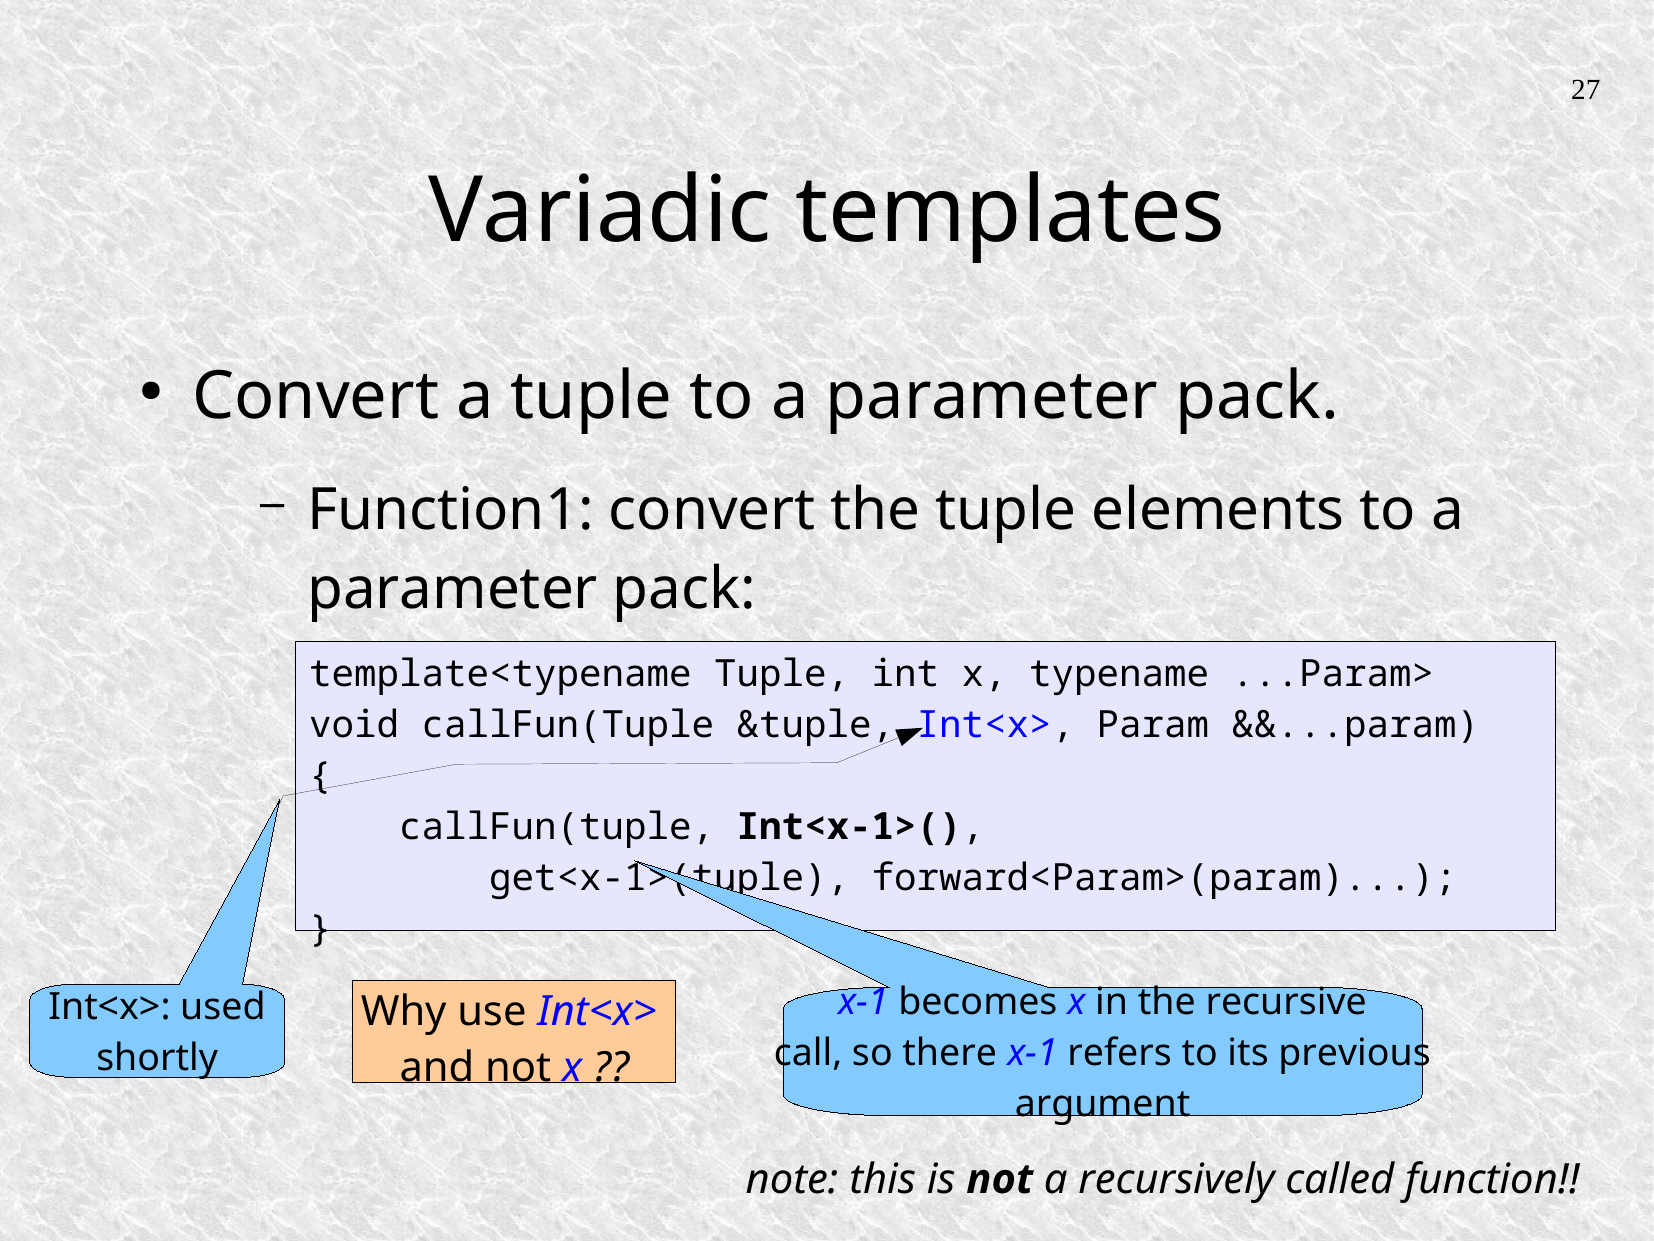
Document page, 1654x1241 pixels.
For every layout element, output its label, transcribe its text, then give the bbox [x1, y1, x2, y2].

text_box Why use Int<x> and not x ?? [360, 980, 680, 1083]
list Convert a tuple to a parameter pack. Function1: convert the tuple elements to a parameter pack: [121, 347, 1534, 1129]
text_box Int<x>: used shortly [29, 799, 285, 1078]
title Variadic templates [121, 102, 1534, 311]
text_box note: this is not a recursively called function!! [745, 1149, 1554, 1201]
text_box [295, 641, 1556, 931]
picture [0, 0, 1654, 1241]
text_box template<typename Tuple, int x, typename ...Param> void callFun(Tuple &tuple, Int<x>, Param &&...param) { callFun(tuple, Int<x-1>(), get<x-1>(tuple), forward<Param>(param)...); } [309, 646, 1480, 953]
text_box x-1 becomes x in the recursive call, so there x-1 refers to its previous argument [634, 860, 1423, 1116]
